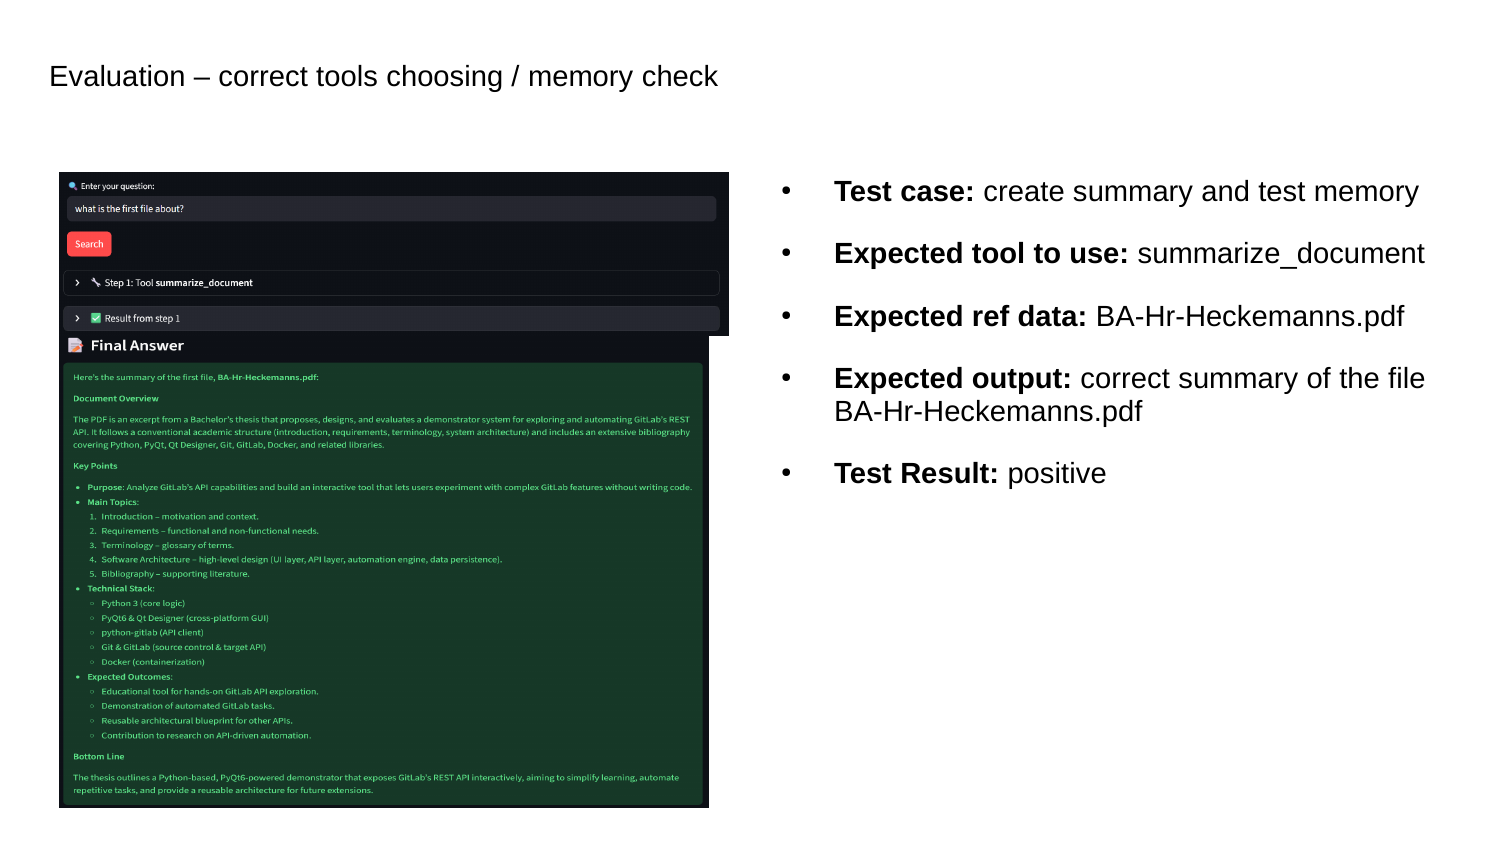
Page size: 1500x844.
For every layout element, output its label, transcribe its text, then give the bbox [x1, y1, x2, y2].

list Test case: create summary and test memory Expected tool to use: summarize_document Expected ref data: BA-Hr-Heckemanns.pdf Expected output: correct summary of the file BA-Hr-Heckemanns.pdf Test Result: positive [763, 175, 1446, 736]
title Evaluation – correct tools choosing / memory check [49, 29, 1447, 124]
picture [59, 172, 729, 808]
